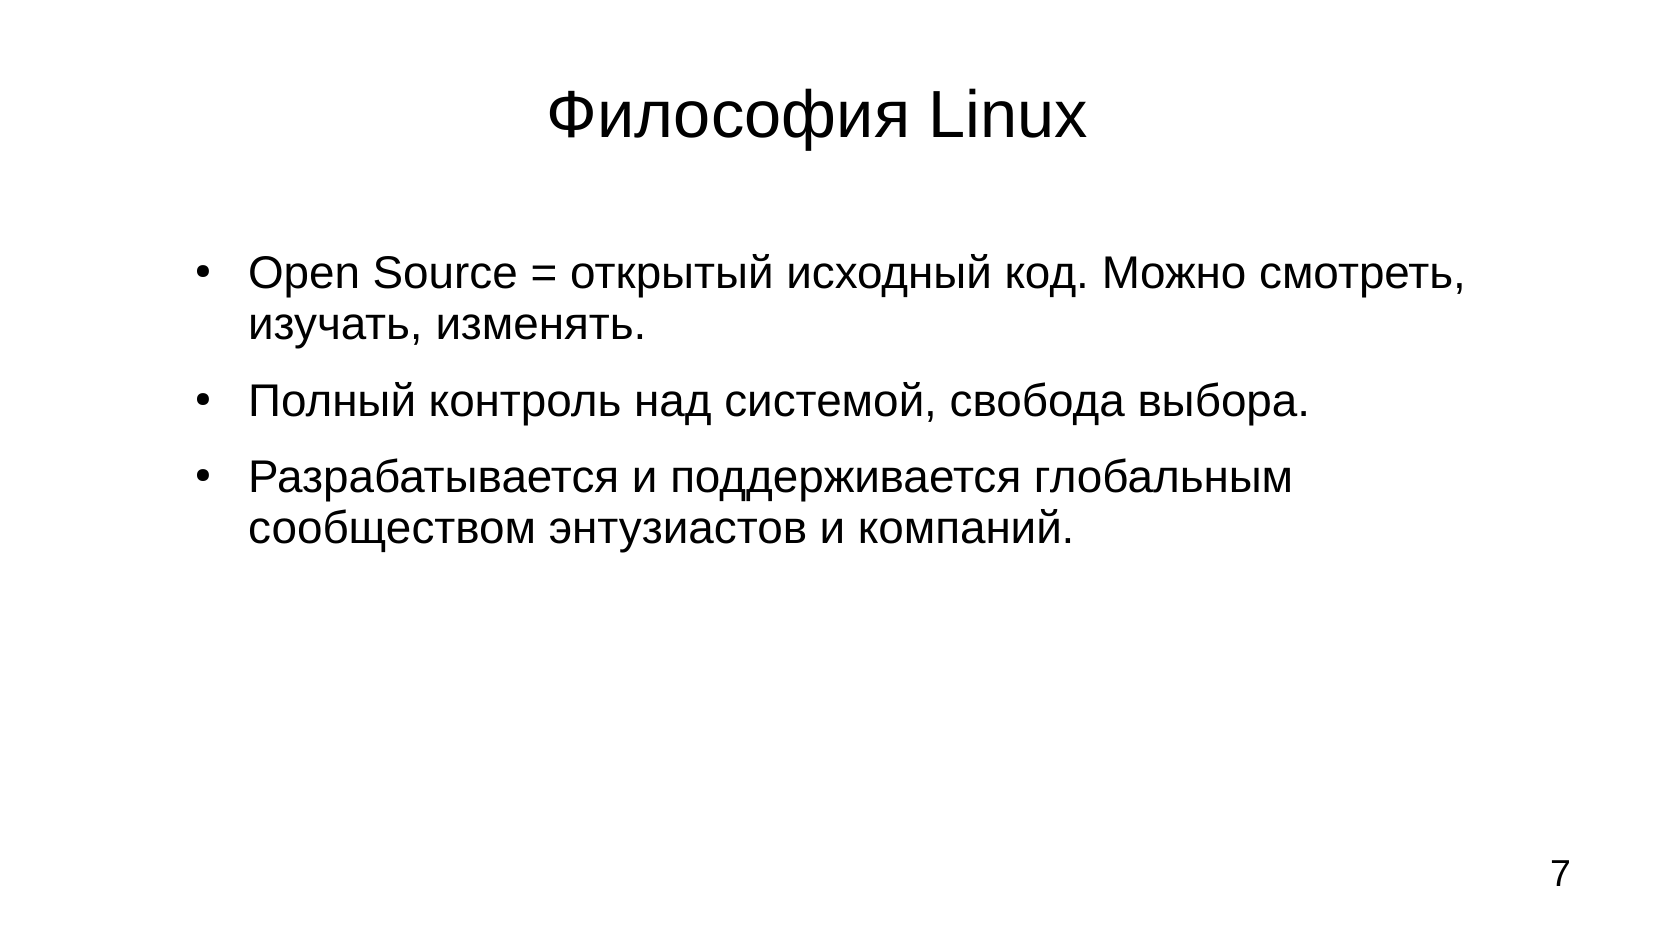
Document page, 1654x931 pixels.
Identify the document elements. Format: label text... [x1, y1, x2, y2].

list Open Source = открытый исходный код. Можно смотреть, изучать, изменять. Полный контроль над системой, свобода выбора. Разрабатывается и поддерживается глобальным сообществом энтузиастов и компаний. [177, 247, 1506, 739]
title Философия Linux [82, 37, 1571, 193]
text_box <number> [1535, 845, 1654, 916]
